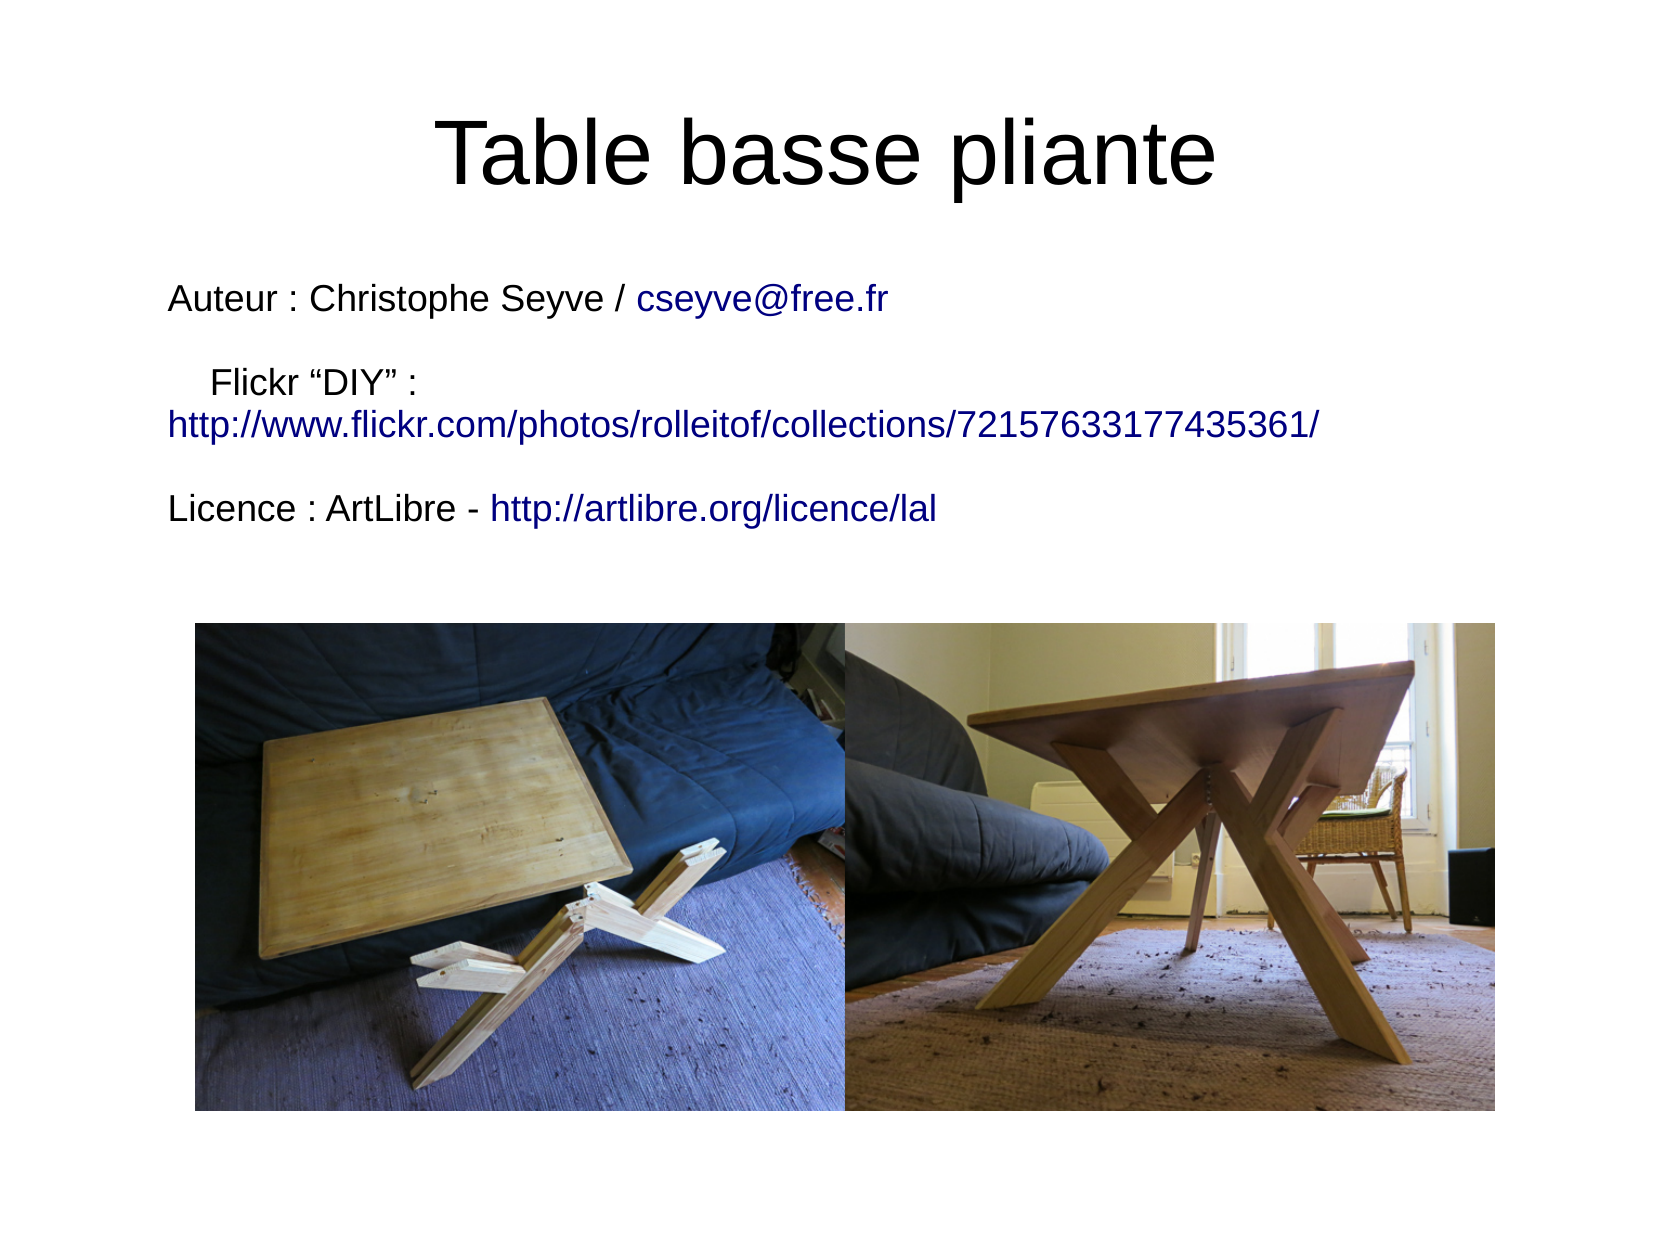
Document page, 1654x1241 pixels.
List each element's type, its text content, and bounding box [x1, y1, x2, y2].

title Table basse pliante [82, 49, 1571, 257]
picture [195, 623, 1495, 1111]
text_box Auteur : Christophe Seyve / cseyve@free.fr Flickr “DIY” : http://www.flickr.com/photos/rolleitof/collections/72157633177435361/ Licence : ArtLibre - http://artlibre.org/licence/lal [150, 267, 1576, 666]
